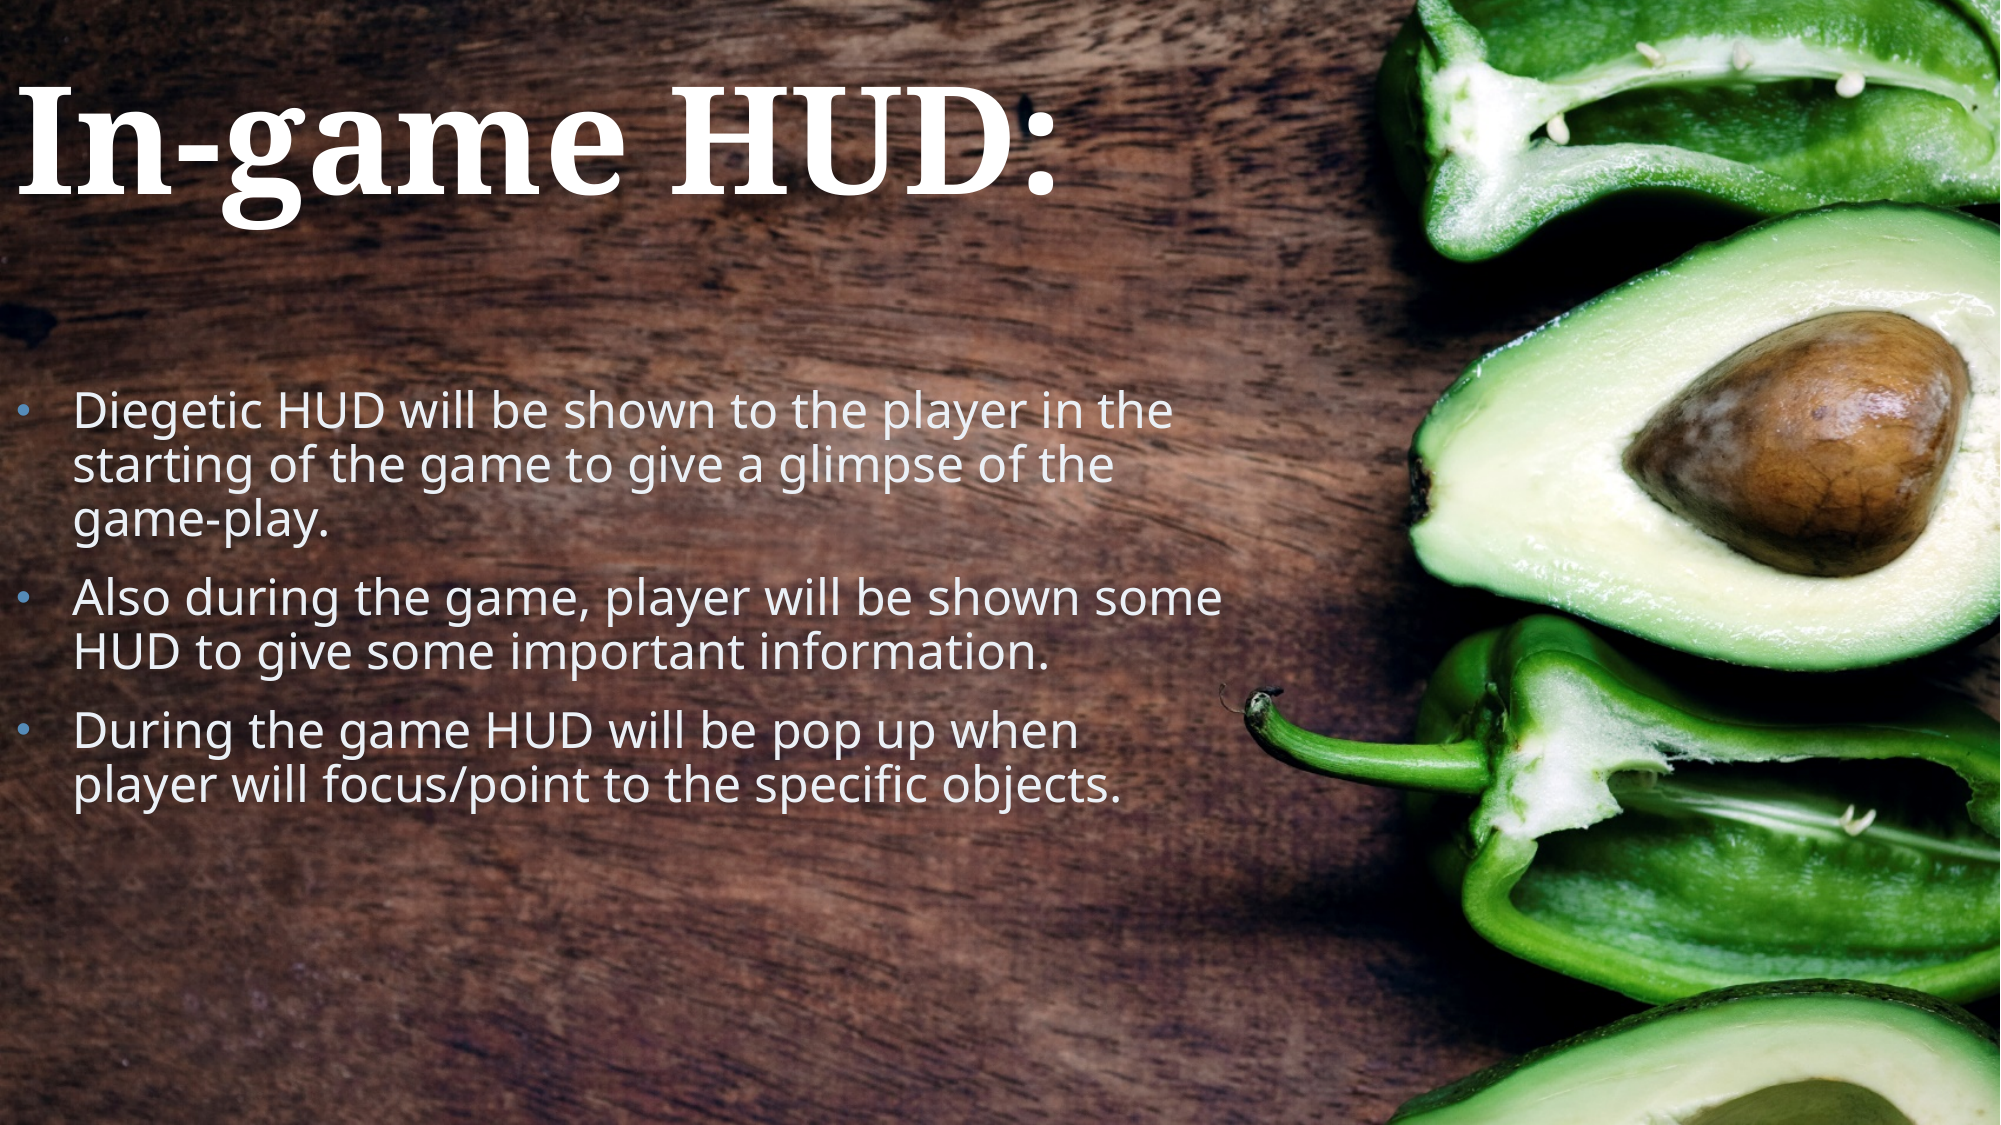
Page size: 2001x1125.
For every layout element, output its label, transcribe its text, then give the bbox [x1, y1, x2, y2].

picture [0, 0, 2000, 1125]
subtitle Diegetic HUD will be shown to the player in the starting of the game to give a glimpse of the game-play. Also during the game, player will be shown some HUD to give some important information. During the game HUD will be pop up when player will focus/point to the specific objects. [0, 378, 1246, 882]
title In-game HUD: [0, 0, 1723, 233]
